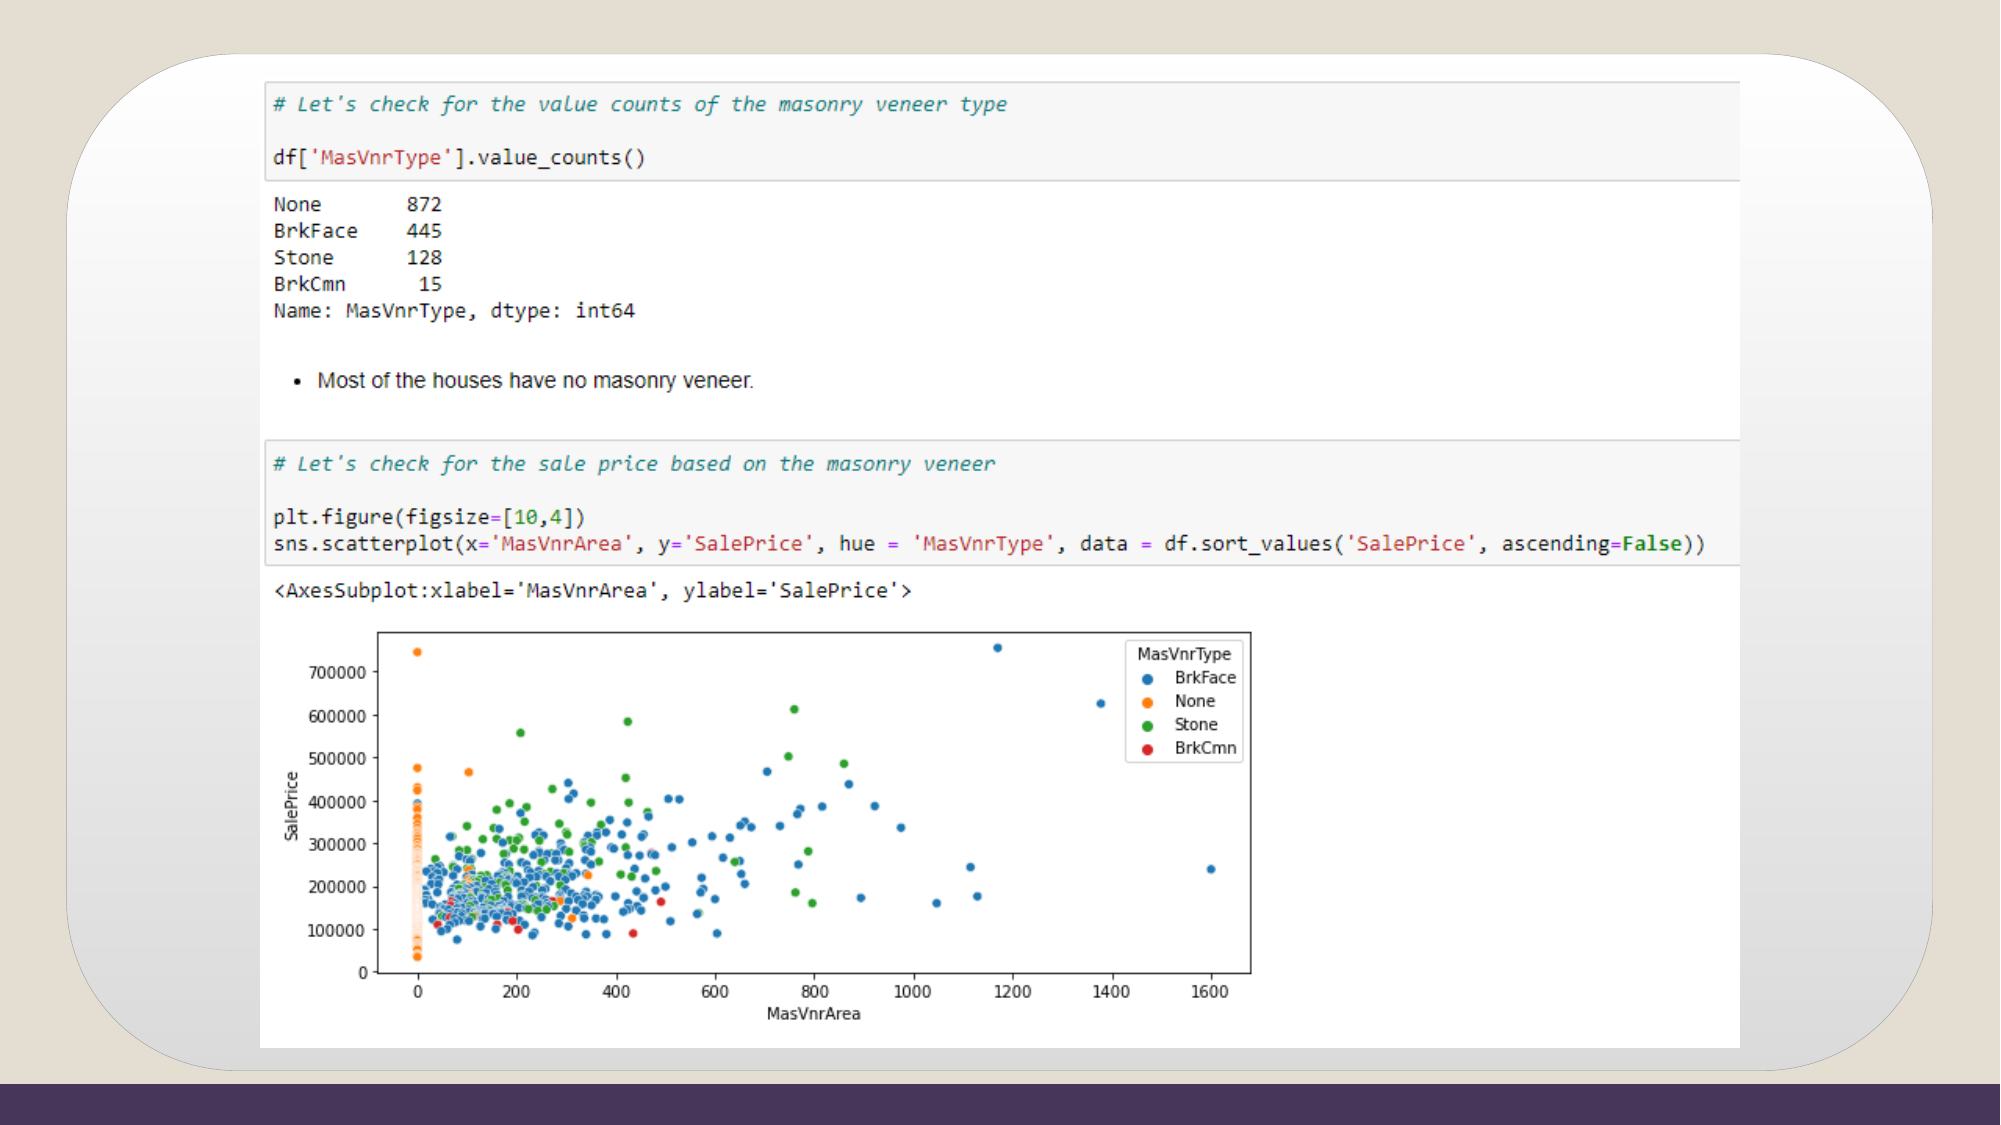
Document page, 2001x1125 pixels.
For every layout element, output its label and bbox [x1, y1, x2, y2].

picture [260, 77, 1740, 1048]
text_box [0, 1084, 2000, 1125]
